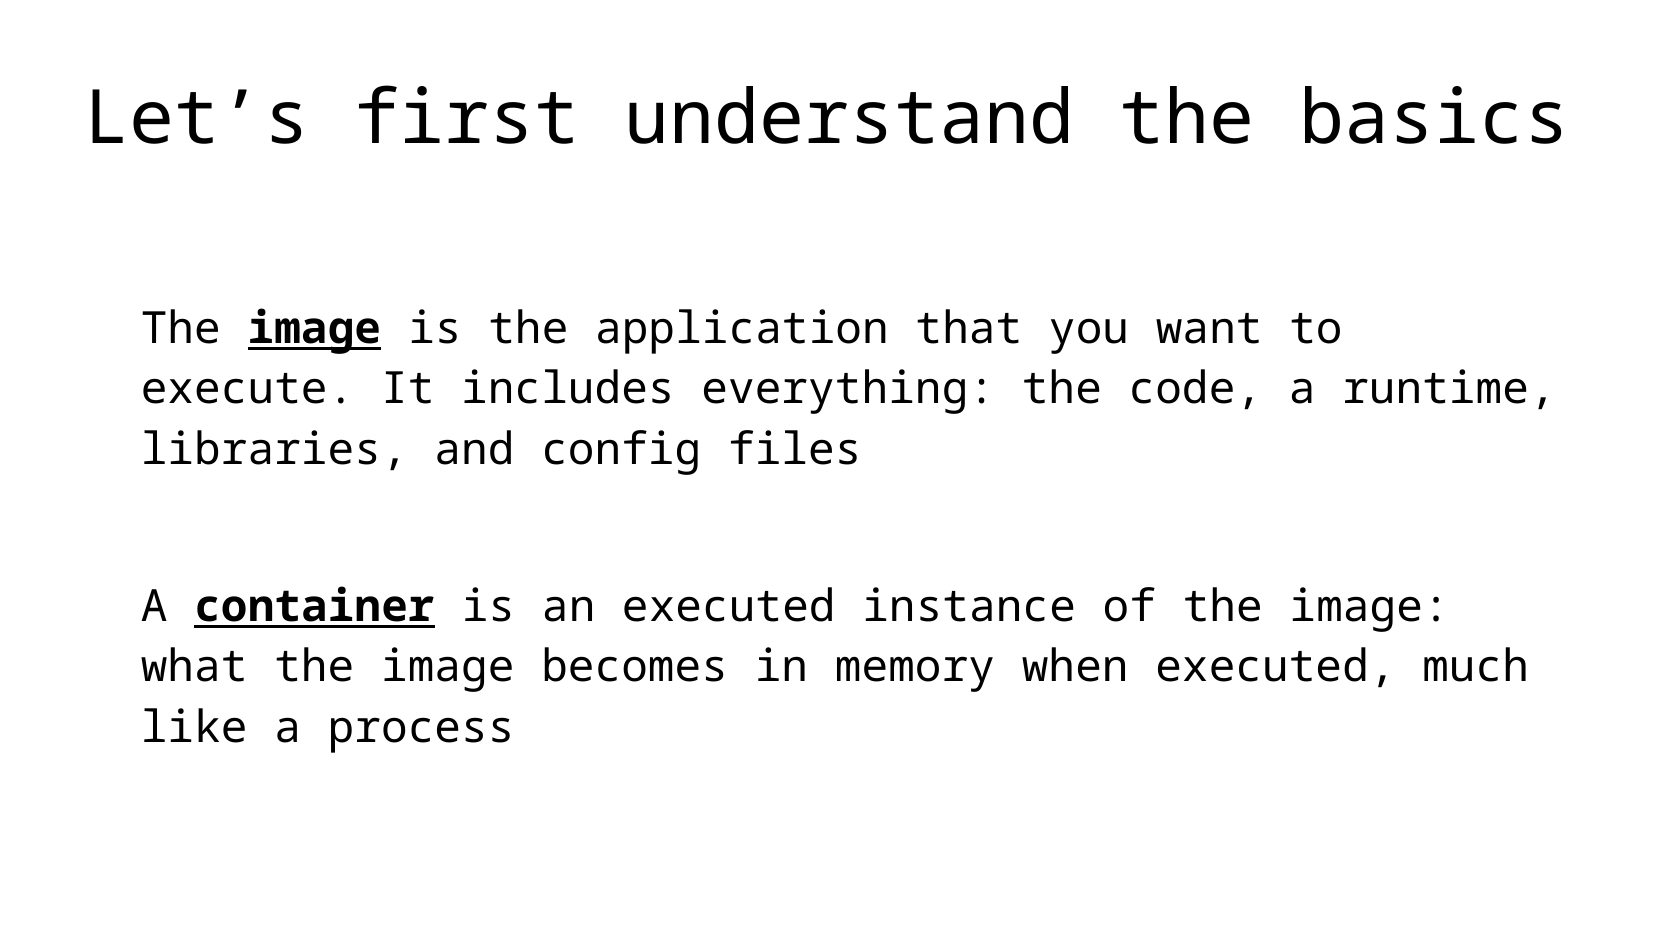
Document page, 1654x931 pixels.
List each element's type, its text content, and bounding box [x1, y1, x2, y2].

title Let’s first understand the basics [82, 37, 1571, 193]
list The image is the application that you want to execute. It includes everything: the code, a runtime, libraries, and config files A container is an executed instance of the image: what the image becomes in memory when executed, much like a process [82, 217, 1571, 758]
